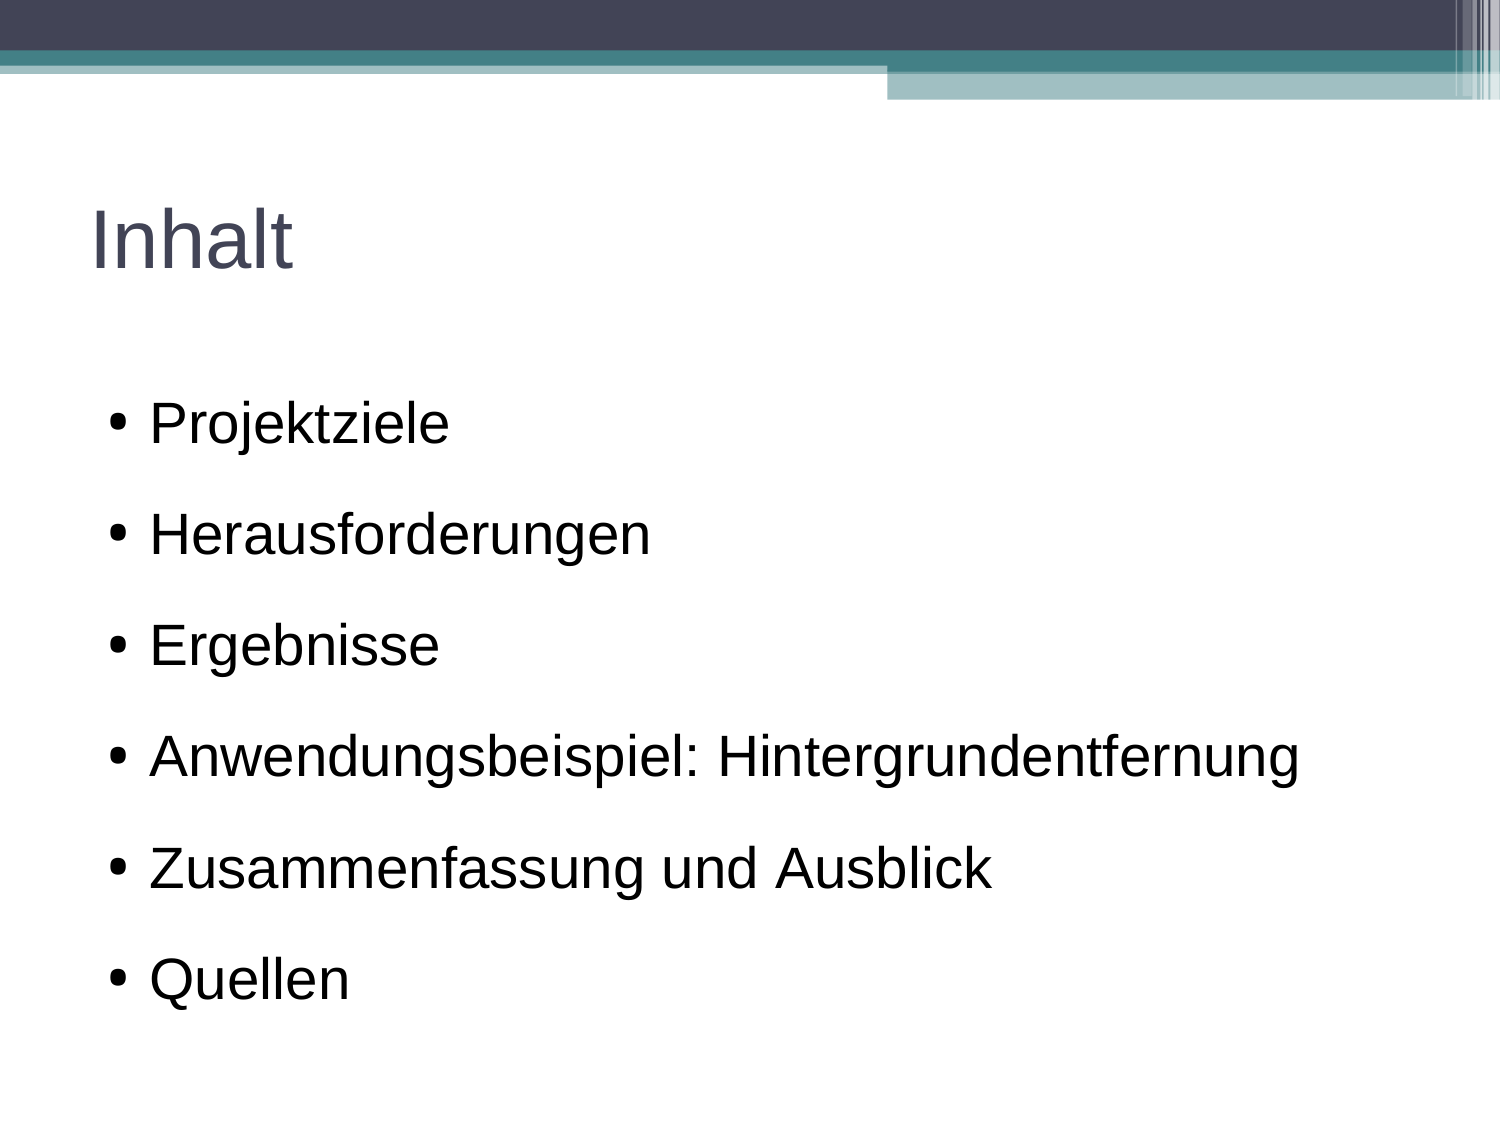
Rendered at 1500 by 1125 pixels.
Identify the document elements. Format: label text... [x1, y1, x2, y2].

title Inhalt [75, 127, 1426, 342]
list Projektziele Herausforderungen Ergebnisse Anwendungsbeispiel: Hintergrundentfernung Zusammenfassung und Ausblick Quellen [75, 342, 1426, 1022]
